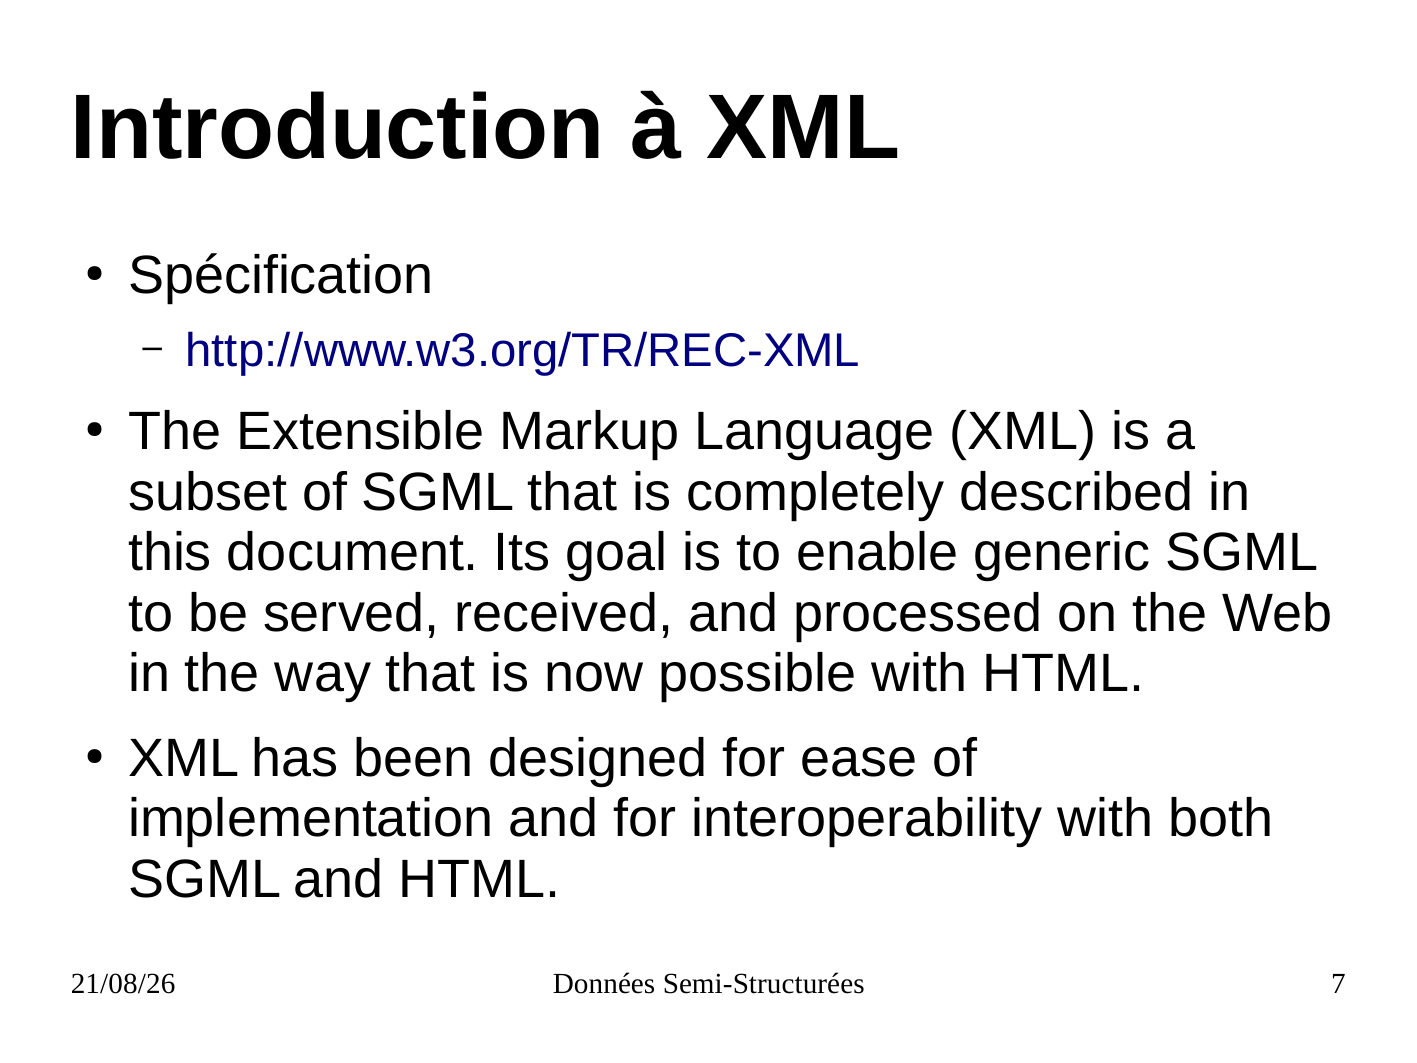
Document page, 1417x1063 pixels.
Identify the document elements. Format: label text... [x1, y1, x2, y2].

list Spécification http://www.w3.org/TR/REC-XML The Extensible Markup Language (XML) is a subset of SGML that is completely described in this document. Its goal is to enable generic SGML to be served, received, and processed on the Web in the way that is now possible with HTML. XML has been designed for ease of implementation and for interoperability with both SGML and HTML. [70, 244, 1346, 925]
title Introduction à XML [70, 42, 1346, 212]
